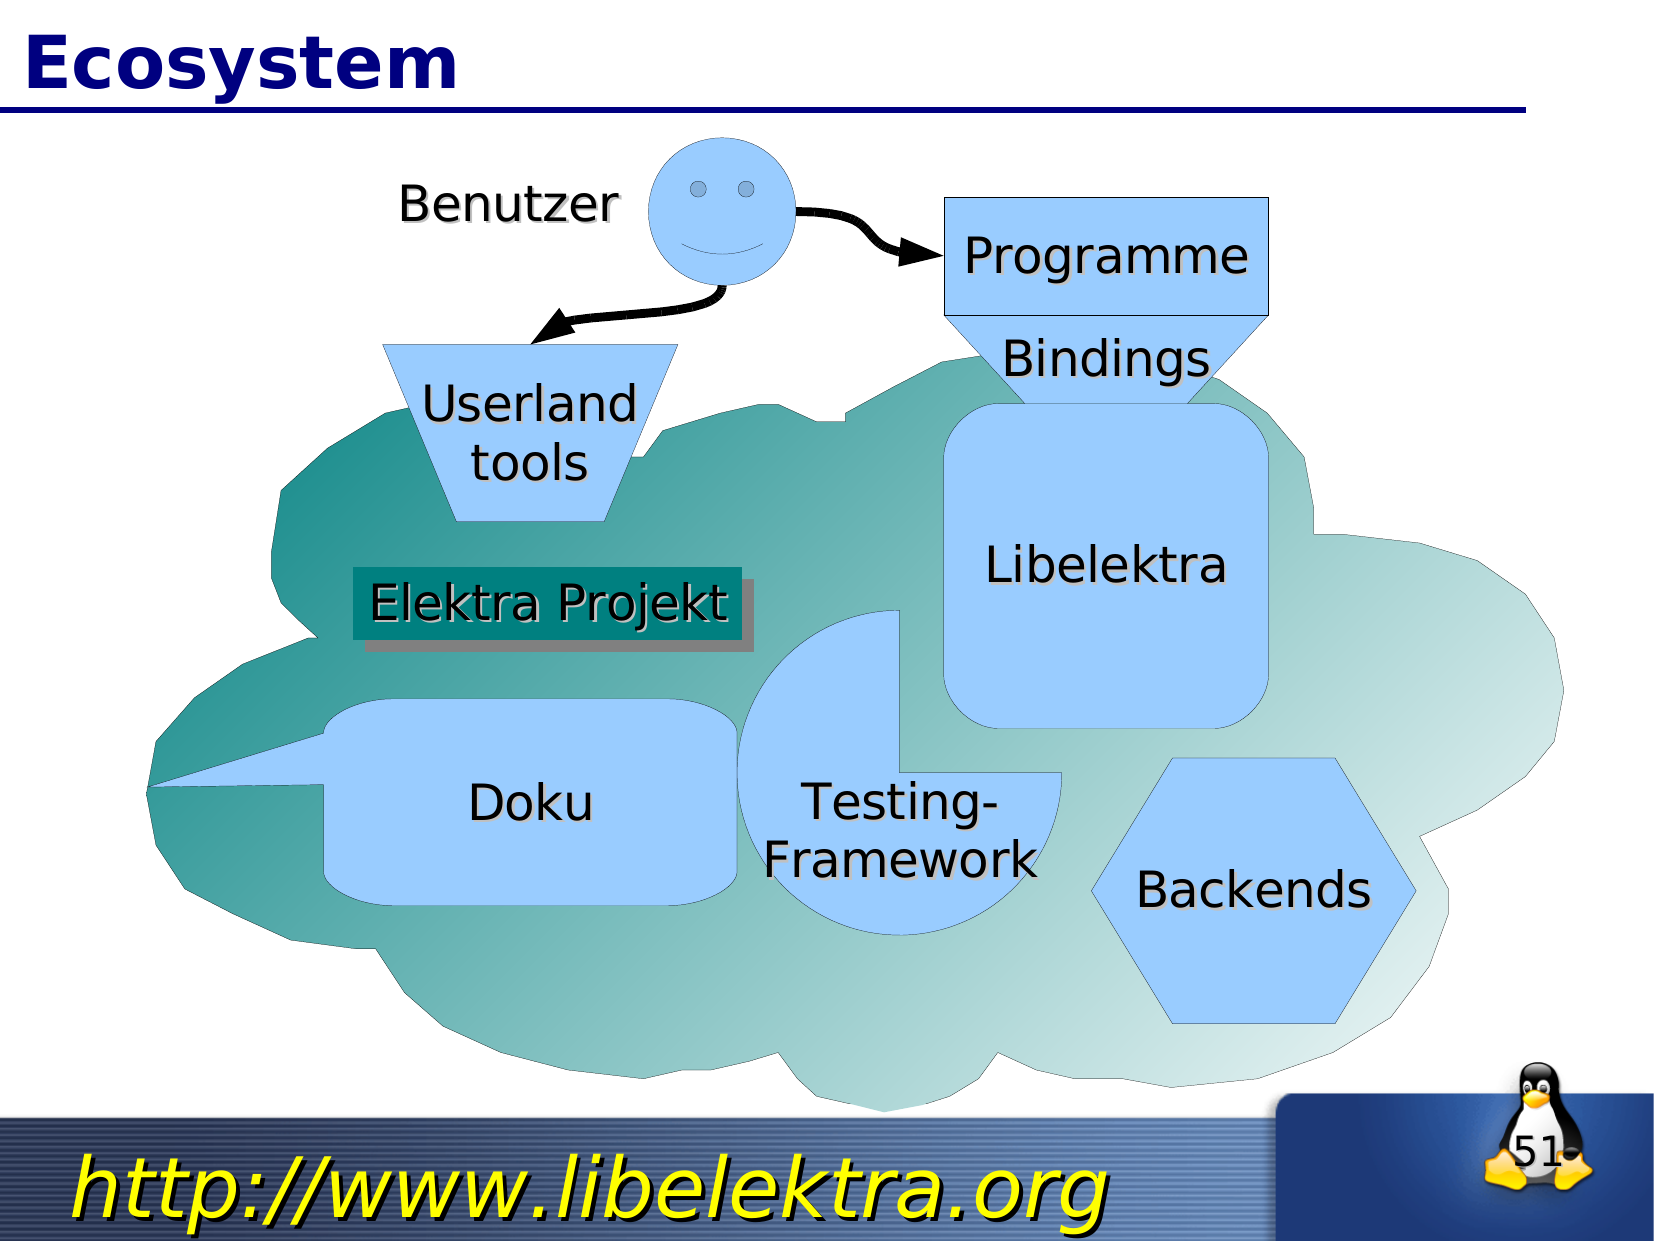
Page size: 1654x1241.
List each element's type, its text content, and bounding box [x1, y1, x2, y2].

text_box <Nummer> [1312, 1122, 1566, 1178]
text_box Ecosystem [22, 14, 1611, 111]
chart [80, 115, 1591, 1104]
picture [0, 1061, 1654, 1241]
